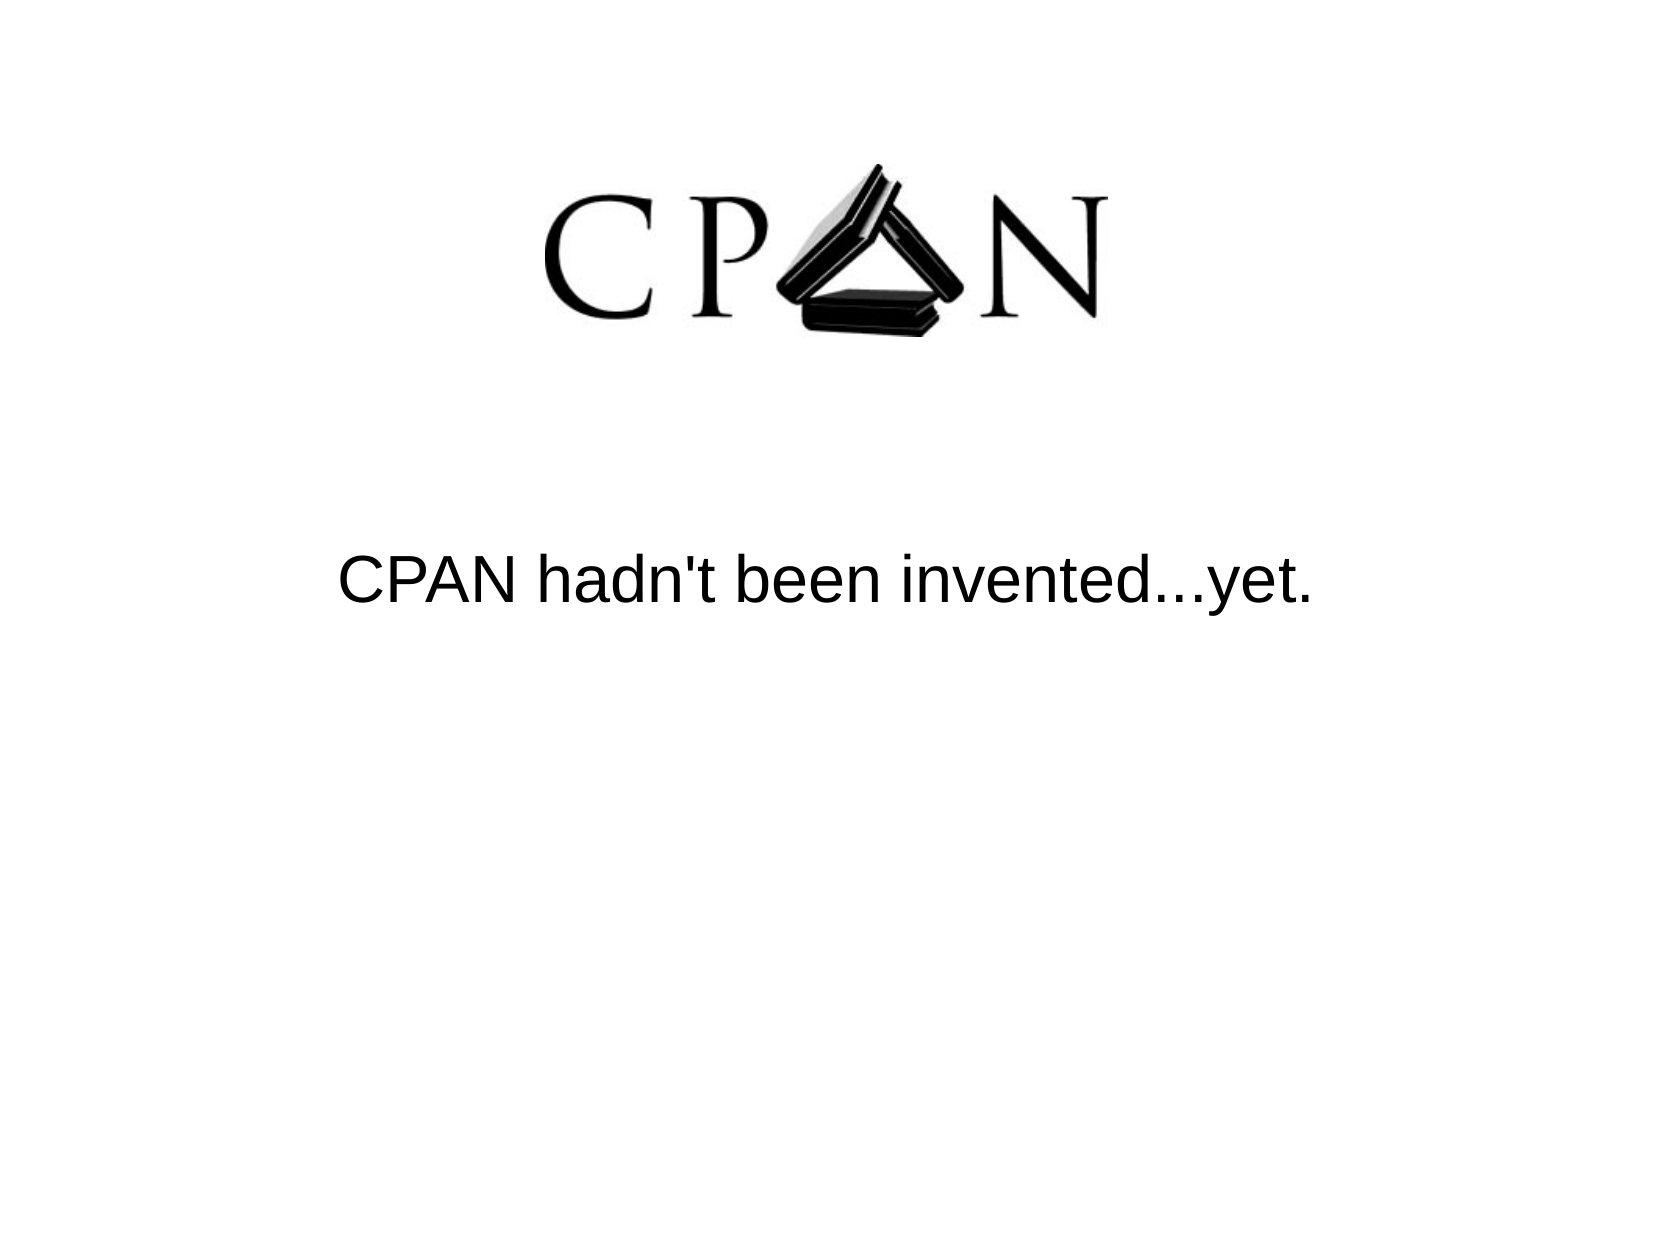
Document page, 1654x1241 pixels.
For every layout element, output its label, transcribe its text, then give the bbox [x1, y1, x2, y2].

subtitle CPAN hadn't been invented...yet. [82, 49, 1571, 1109]
picture [545, 164, 1108, 337]
